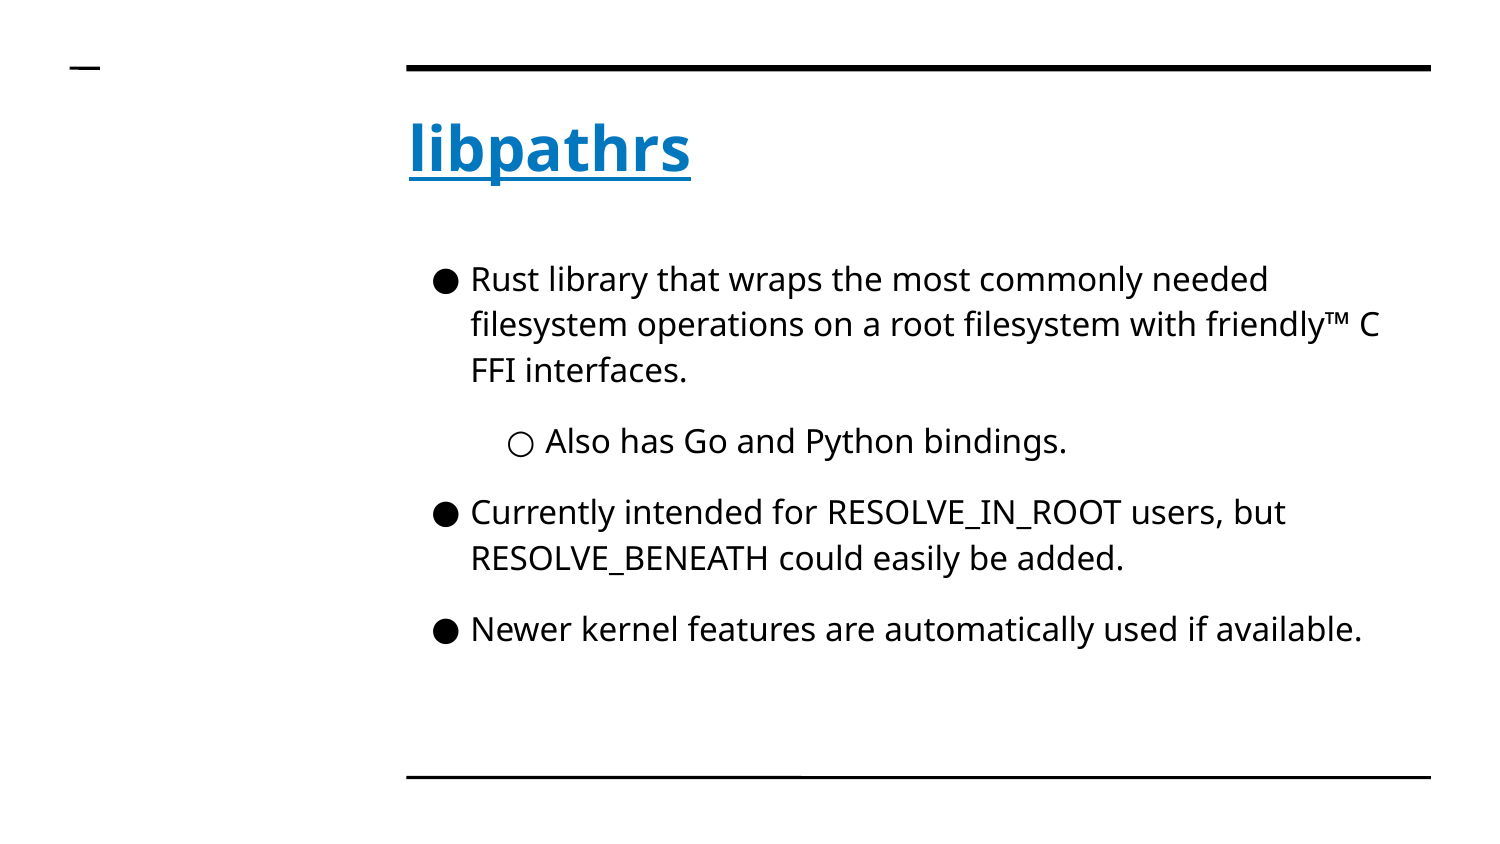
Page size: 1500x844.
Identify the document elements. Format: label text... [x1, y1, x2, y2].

title libpathrs [393, 94, 1431, 199]
list Rust library that wraps the most commonly needed filesystem operations on a root filesystem with friendly™ C FFI interfaces. Also has Go and Python bindings. Currently intended for RESOLVE_IN_ROOT users, but RESOLVE_BENEATH could easily be added. Newer kernel features are automatically used if available. [395, 236, 1433, 730]
